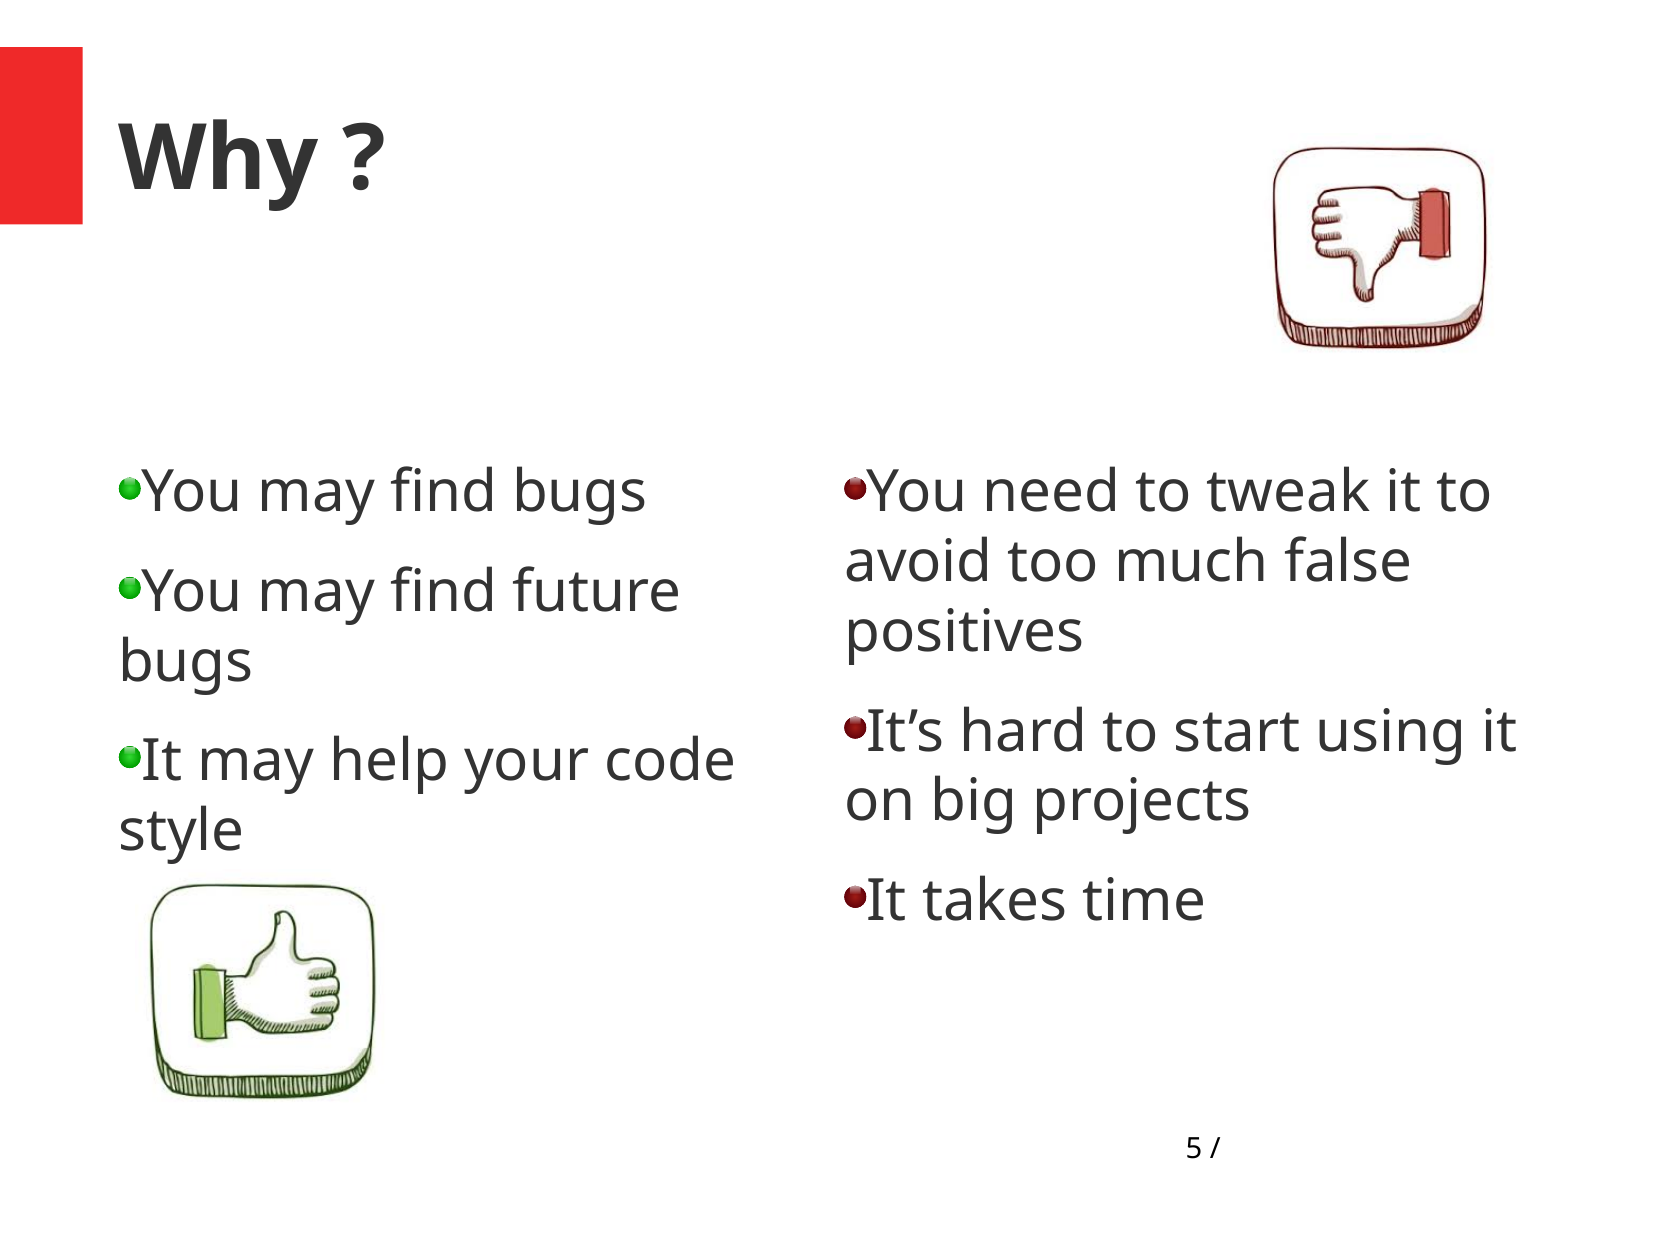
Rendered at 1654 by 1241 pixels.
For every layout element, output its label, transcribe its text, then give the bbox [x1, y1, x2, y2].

text_box / [1185, 1129, 1571, 1216]
picture [1256, 133, 1501, 363]
picture [135, 870, 391, 1114]
title Why ? [118, 49, 1571, 257]
list You need to tweak it to avoid too much false positives It’s hard to start using it on big projects It takes time [844, 354, 1536, 1074]
list You may find bugs You may find future bugs It may help your code style [118, 354, 810, 1074]
